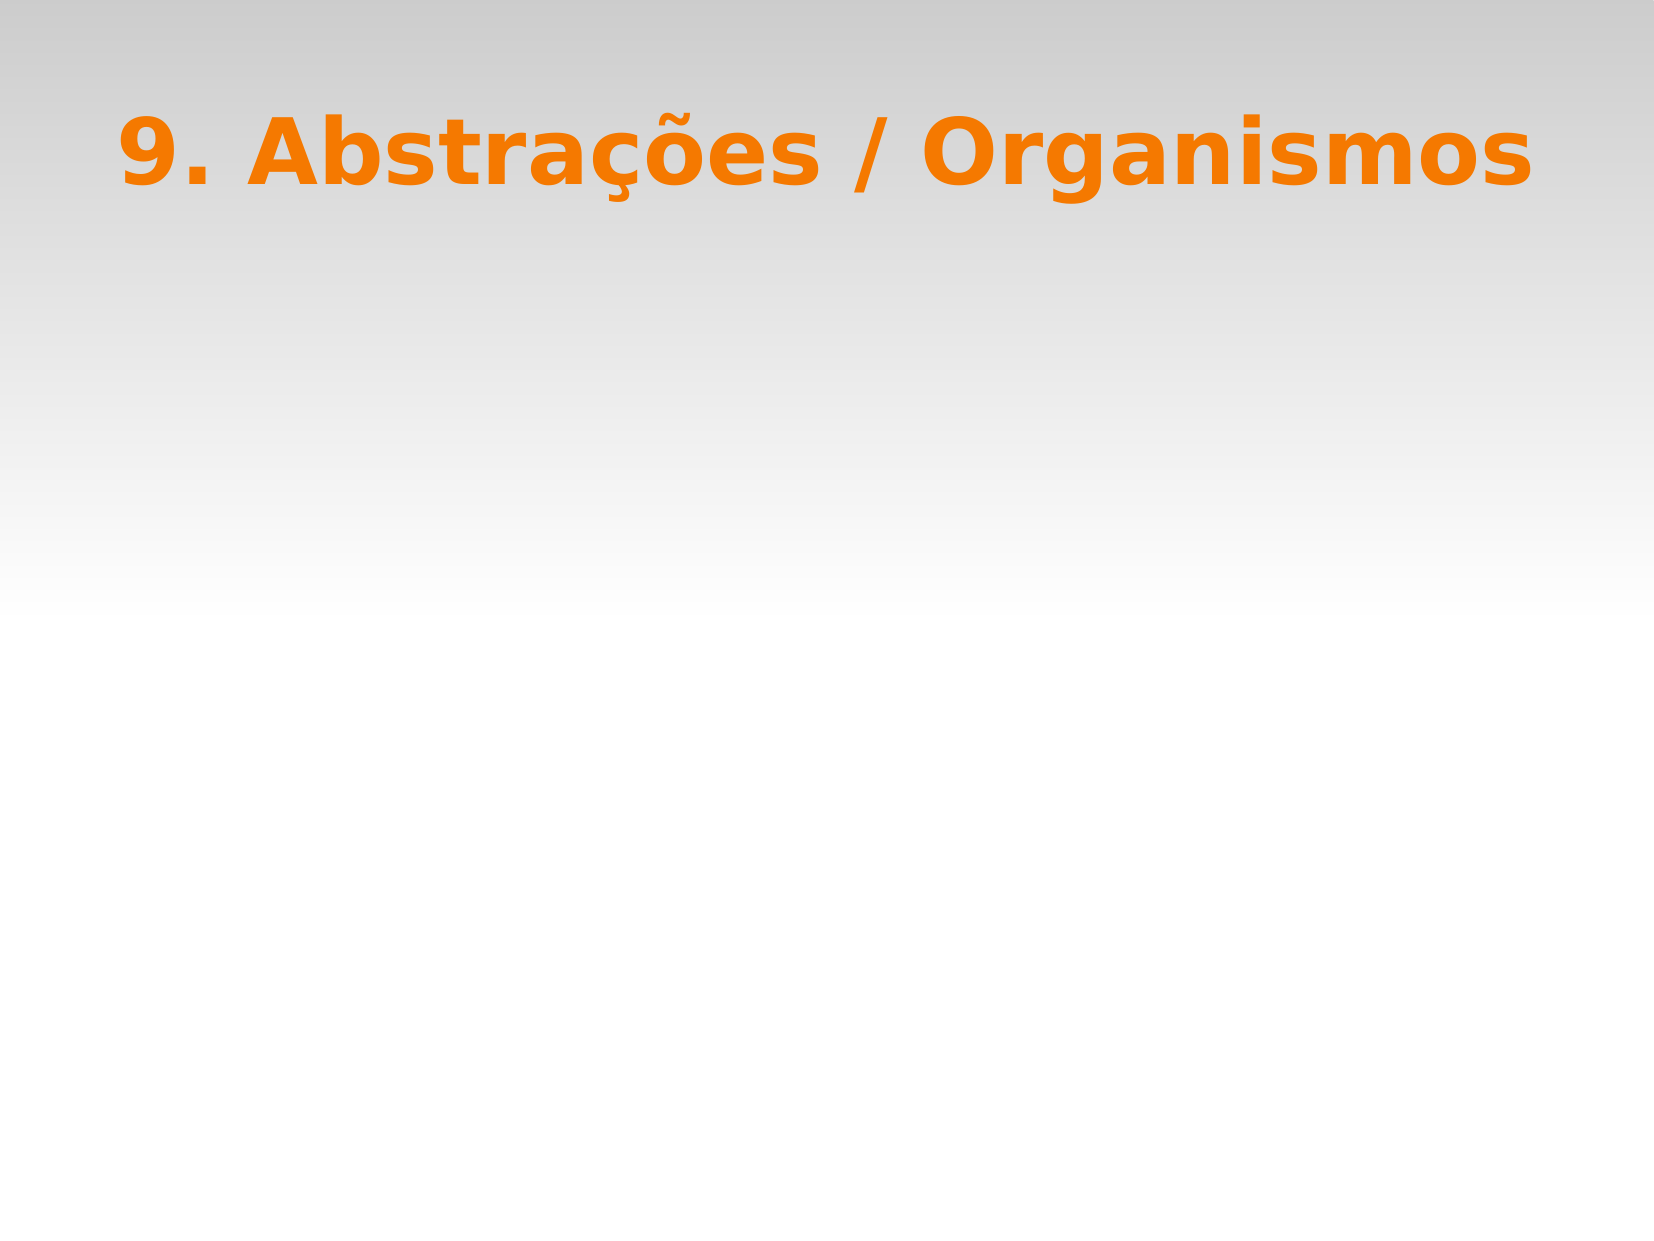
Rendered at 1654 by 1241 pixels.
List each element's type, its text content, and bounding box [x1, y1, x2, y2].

title 9. Abstrações / Organismos [82, 49, 1571, 257]
